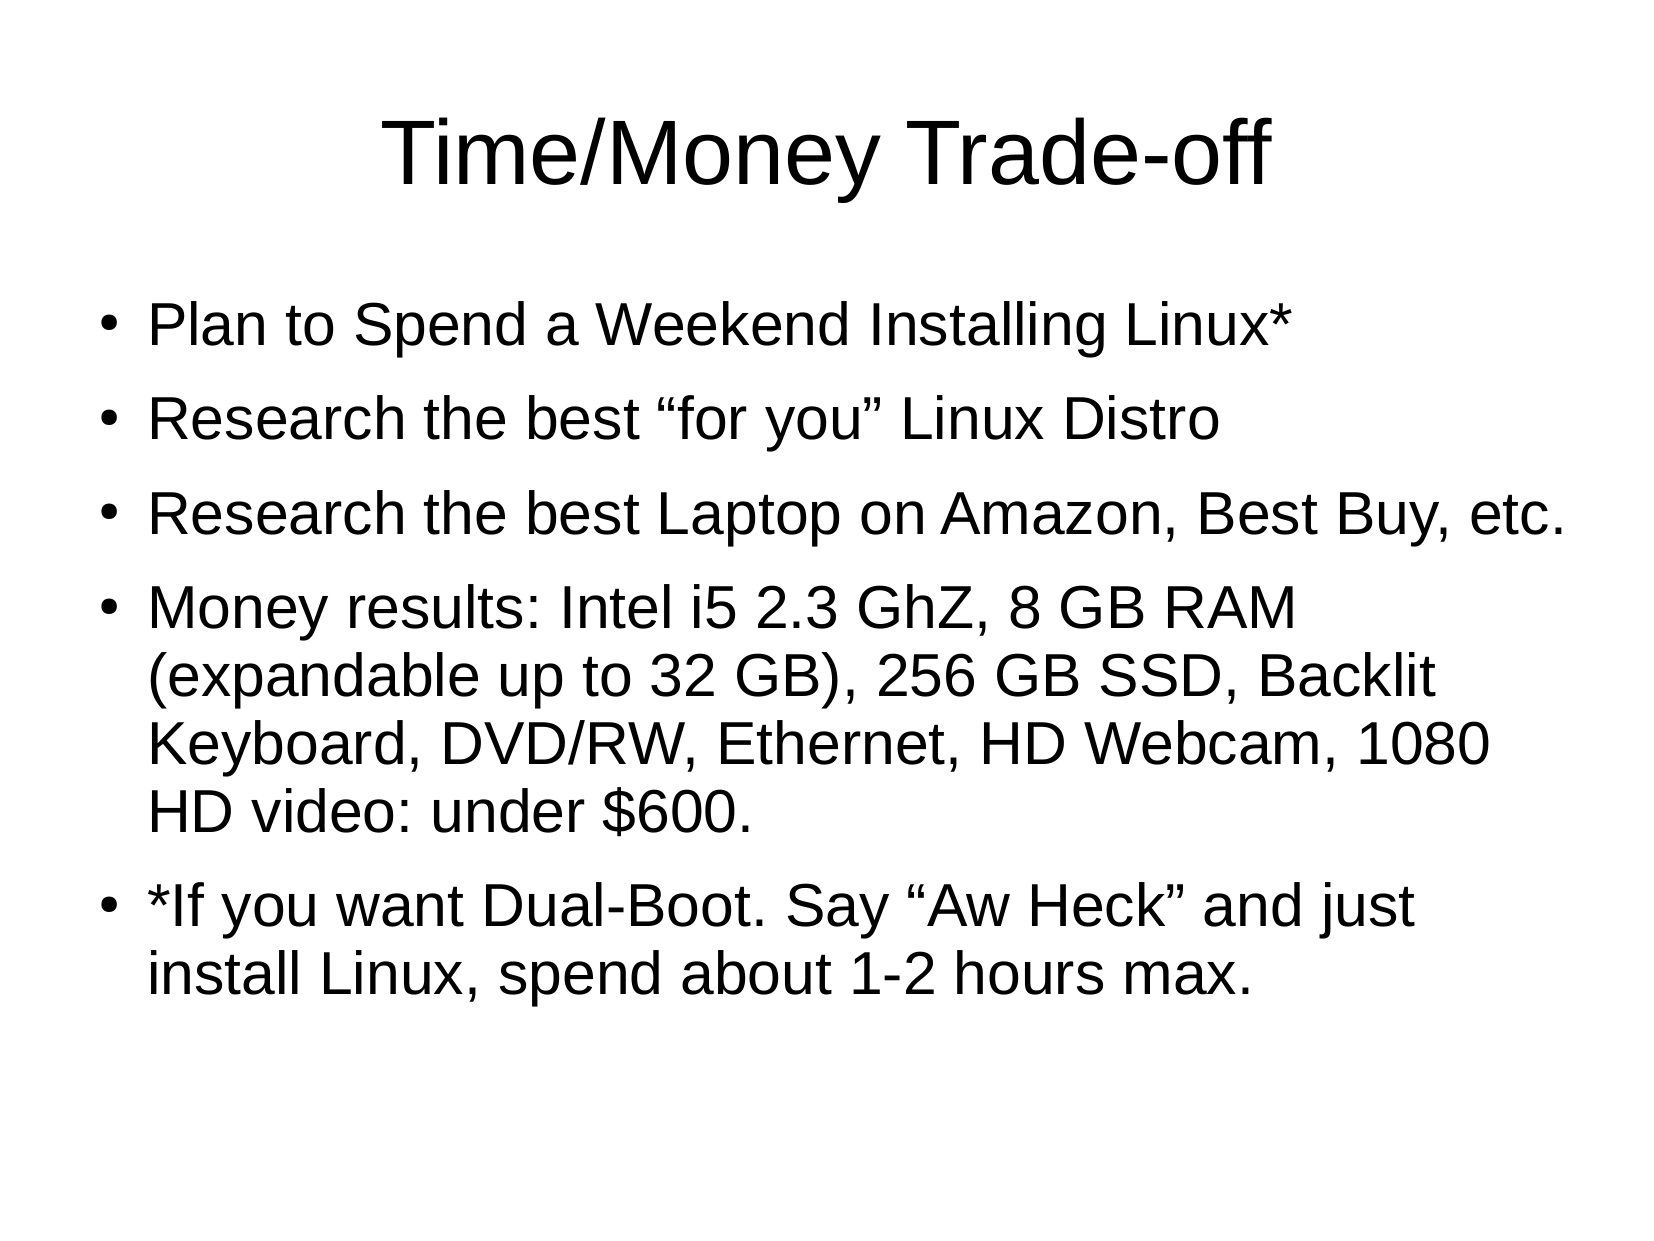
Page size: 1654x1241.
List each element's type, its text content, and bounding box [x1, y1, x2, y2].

list Plan to Spend a Weekend Installing Linux* Research the best “for you” Linux Distro Research the best Laptop on Amazon, Best Buy, etc. Money results: Intel i5 2.3 GhZ, 8 GB RAM (expandable up to 32 GB), 256 GB SSD, Backlit Keyboard, DVD/RW, Ethernet, HD Webcam, 1080 HD video: under $600. *If you want Dual-Boot. Say “Aw Heck” and just install Linux, spend about 1-2 hours max. [82, 290, 1571, 1010]
title Time/Money Trade-off [82, 49, 1571, 257]
